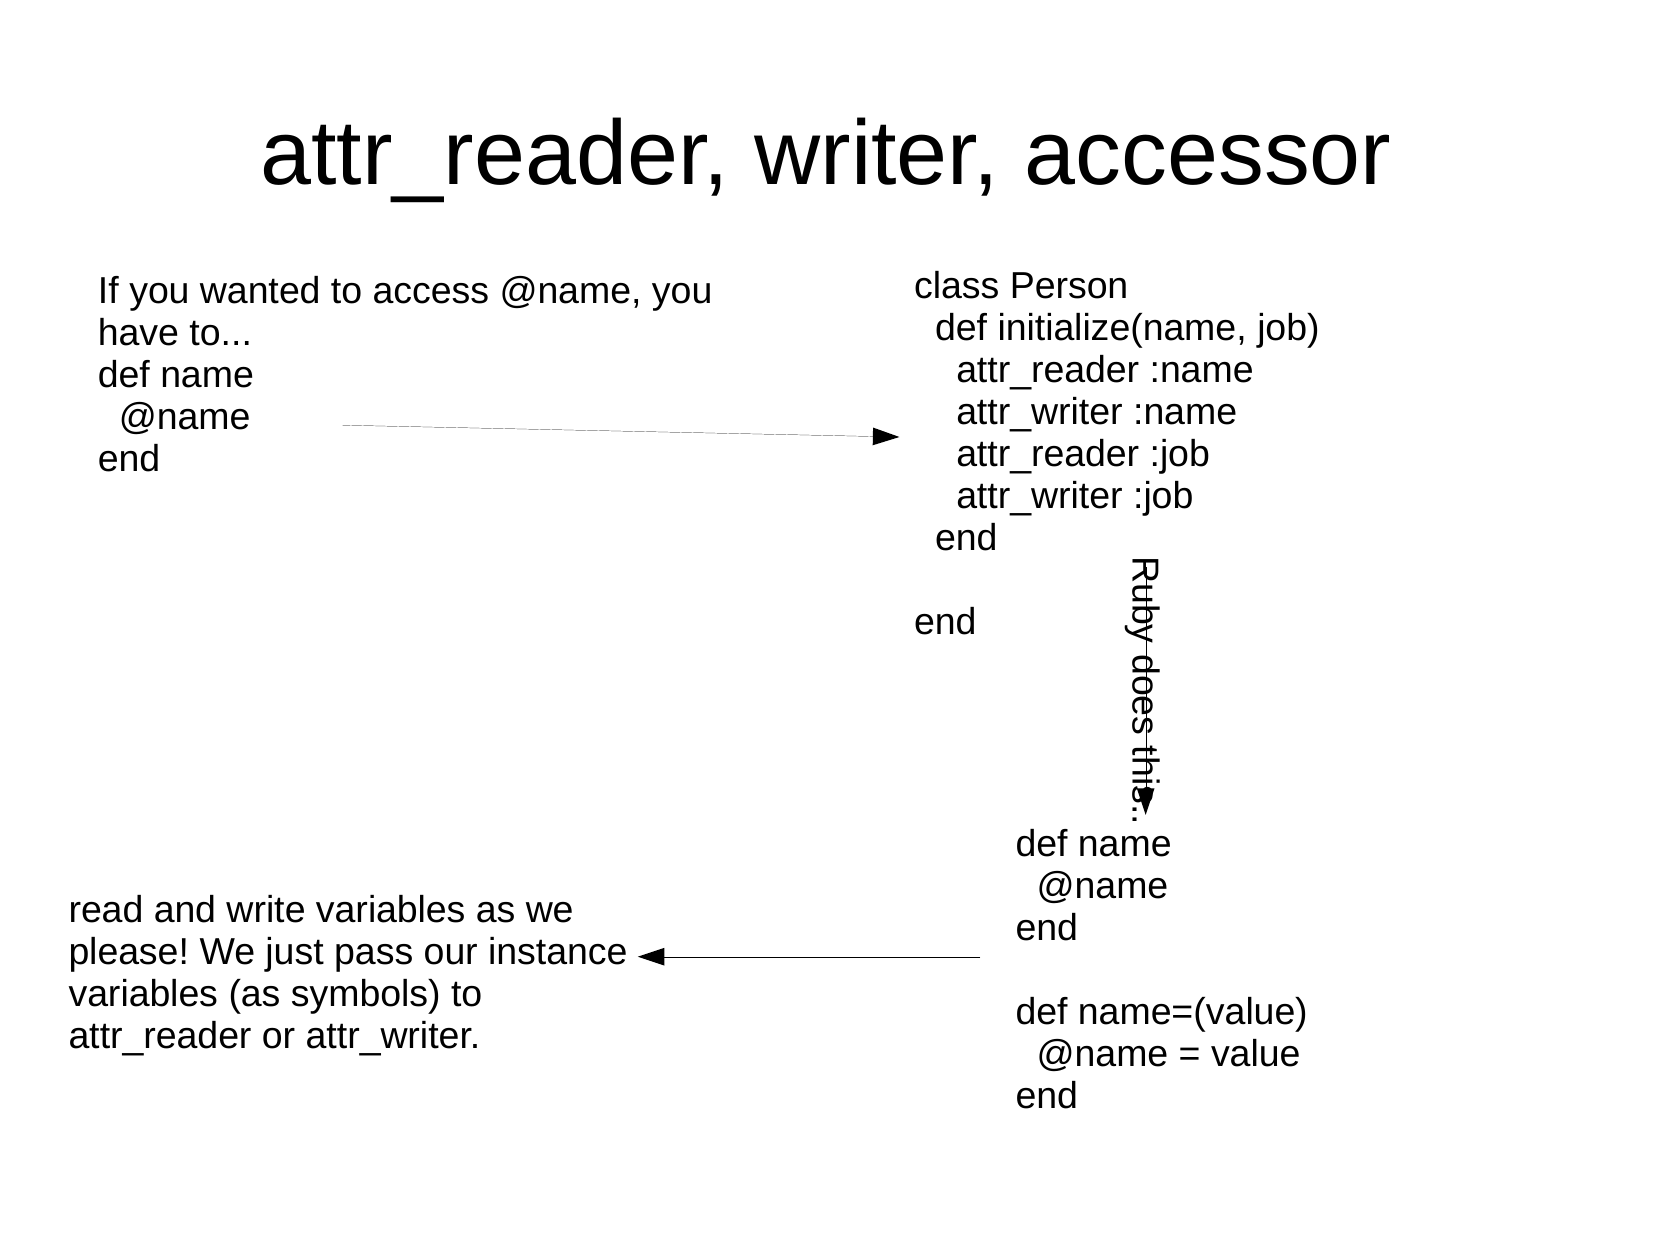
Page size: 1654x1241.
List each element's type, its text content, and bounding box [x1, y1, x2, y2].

text_box class Person def initialize(name, job) attr_reader :name attr_writer :name attr_reader :job attr_writer :job end end [899, 256, 1335, 650]
text_box If you wanted to access @name, you have to... def name @name end [83, 262, 792, 697]
text_box def name @name end def name=(value) @name = value end [1000, 814, 1323, 1124]
title attr_reader, writer, accessor [82, 49, 1571, 257]
text_box read and write variables as we please! We just pass our instance variables (as symbols) to attr_reader or attr_writer. [53, 881, 674, 1065]
